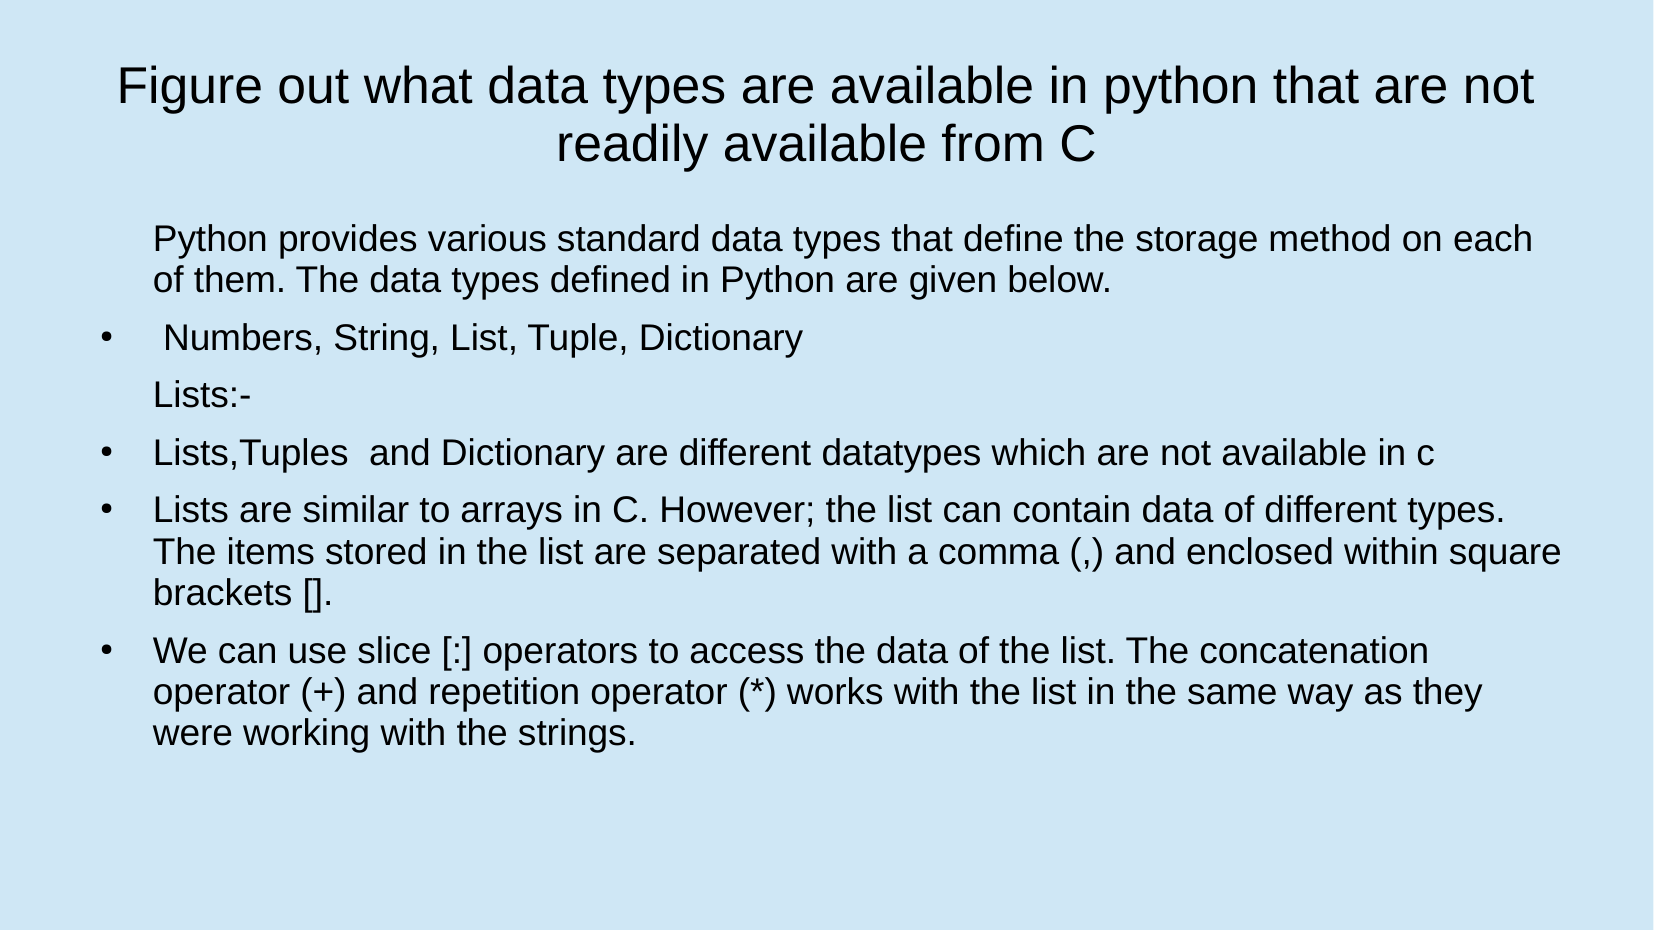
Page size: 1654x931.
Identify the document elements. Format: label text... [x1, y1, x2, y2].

title Figure out what data types are available in python that are not readily available from C [82, 37, 1571, 193]
list Python provides various standard data types that define the storage method on each of them. The data types defined in Python are given below. Numbers, String, List, Tuple, Dictionary Lists:- Lists,Tuples and Dictionary are different datatypes which are not available in c Lists are similar to arrays in C. However; the list can contain data of different types. The items stored in the list are separated with a comma (,) and enclosed within square brackets []. We can use slice [:] operators to access the data of the list. The concatenation operator (+) and repetition operator (*) works with the list in the same way as they were working with the strings. [82, 217, 1571, 758]
